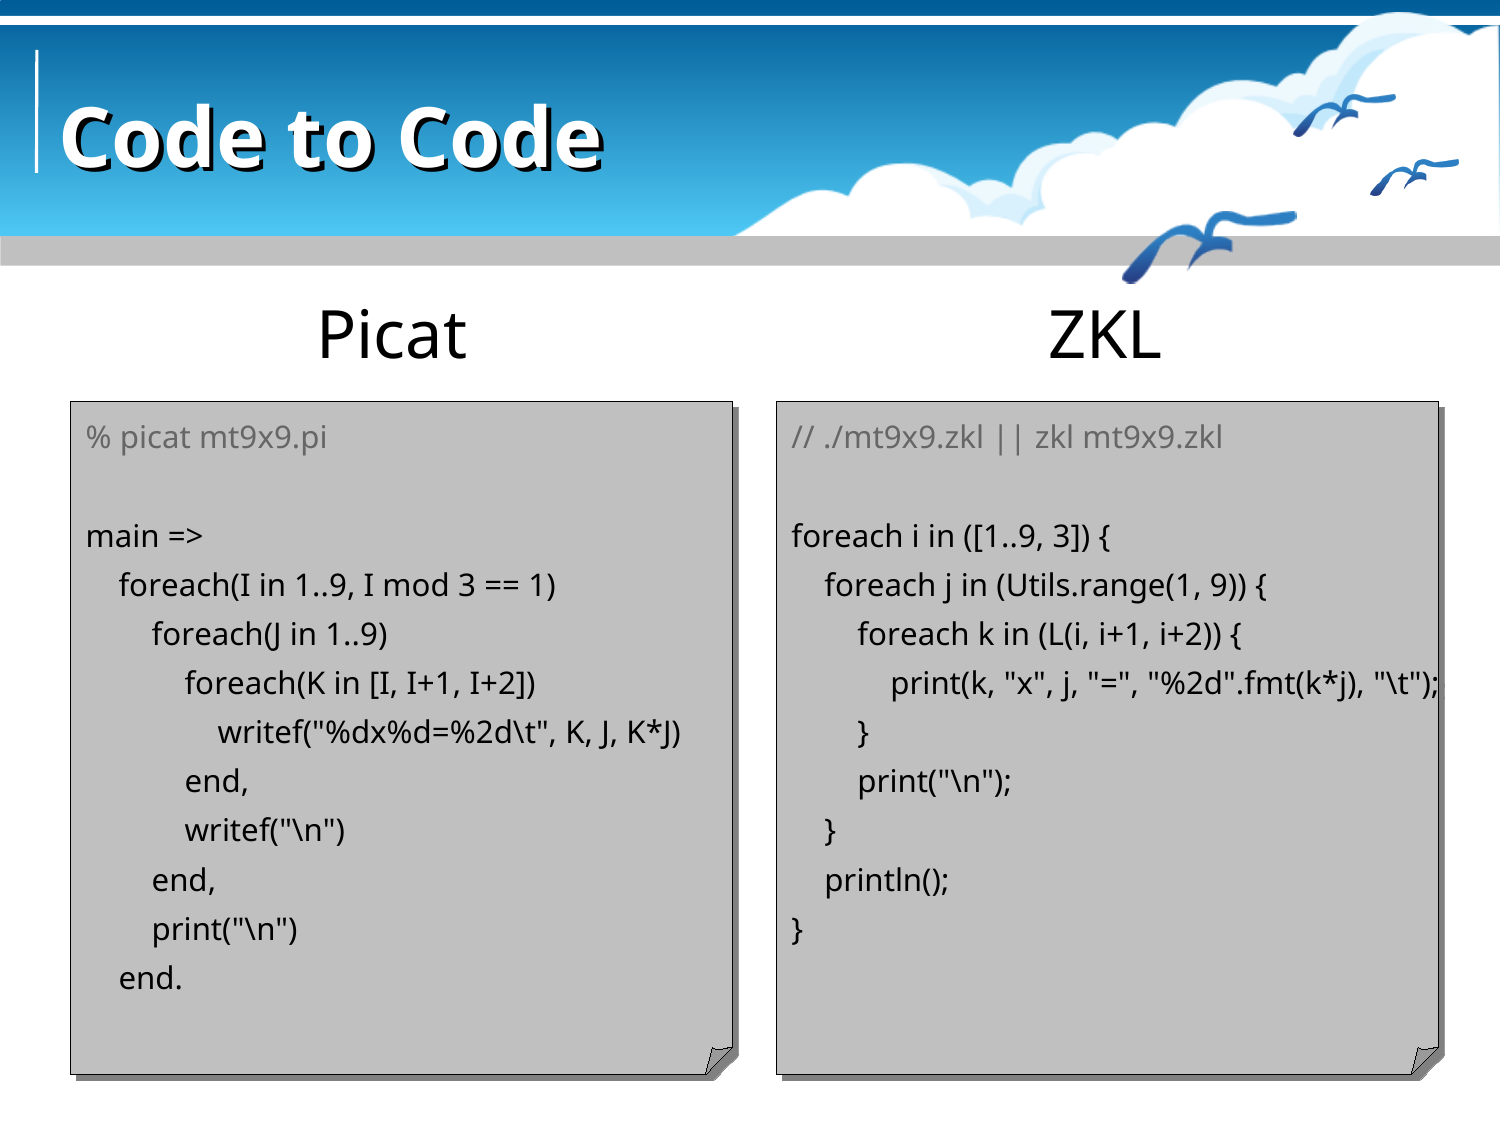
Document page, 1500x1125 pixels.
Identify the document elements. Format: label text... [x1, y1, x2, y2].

text_box ZKL [1033, 283, 1211, 388]
text_box // ./mt9x9.zkl || zkl mt9x9.zkl foreach i in ([1..9, 3]) { foreach j in (Utils.range(1, 9)) { foreach k in (L(i, i+1, i+2)) { print(k, "x", j, "=", "%2d".fmt(k*j), "\t"); } print("\n"); } println(); } [776, 401, 1439, 1075]
text_box Picat [301, 283, 520, 388]
picture [730, 12, 1500, 284]
text_box % picat mt9x9.pi main => foreach(I in 1..9, I mod 3 == 1) foreach(J in 1..9) foreach(K in [I, I+1, I+2]) writef("%dx%d=%2d\t", K, J, K*J) end, writef("\n") end, print("\n") end. [70, 401, 733, 1075]
title Code to Code [59, 86, 1465, 186]
